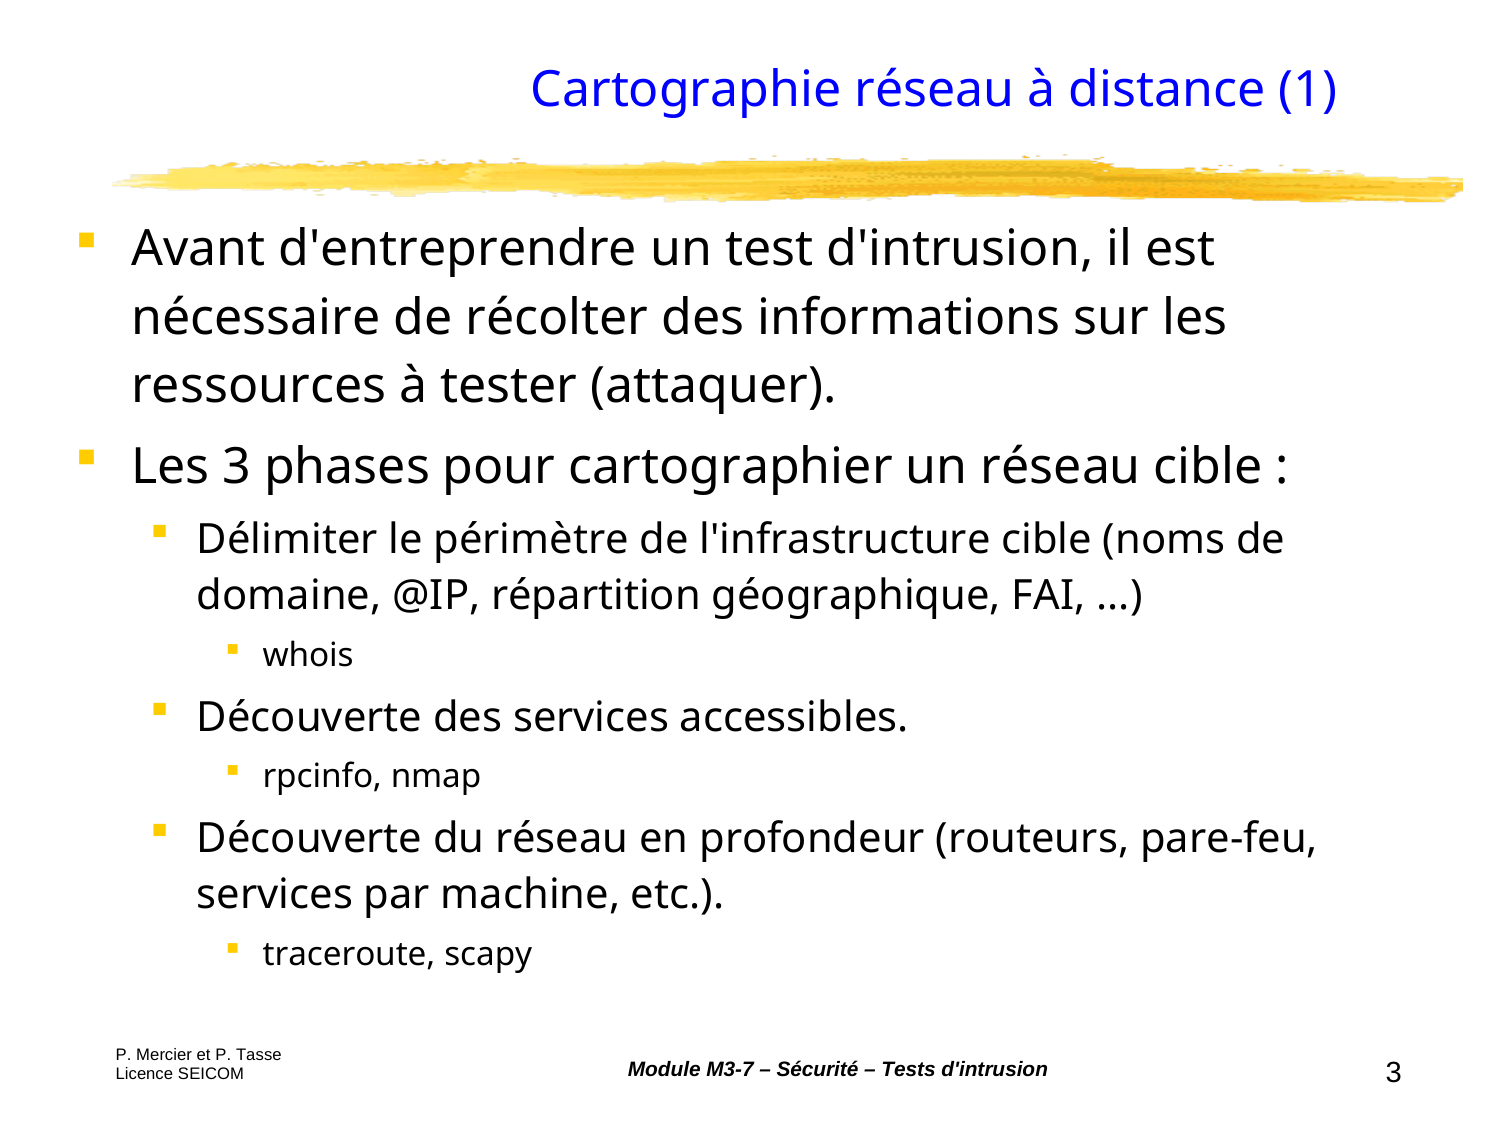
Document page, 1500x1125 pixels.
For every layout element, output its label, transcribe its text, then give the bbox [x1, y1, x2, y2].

picture [112, 149, 1463, 213]
list Avant d'entreprendre un test d'intrusion, il est nécessaire de récolter des informations sur les ressources à tester (attaquer). Les 3 phases pour cartographier un réseau cible : Délimiter le périmètre de l'infrastructure cible (noms de domaine, @IP, répartition géographique, FAI, ...) whois Découverte des services accessibles. rpcinfo, nmap Découverte du réseau en profondeur (routeurs, pare-feu, services par machine, etc.). traceroute, scapy [74, 212, 1417, 878]
title Cartographie réseau à distance (1) [62, 37, 1338, 138]
